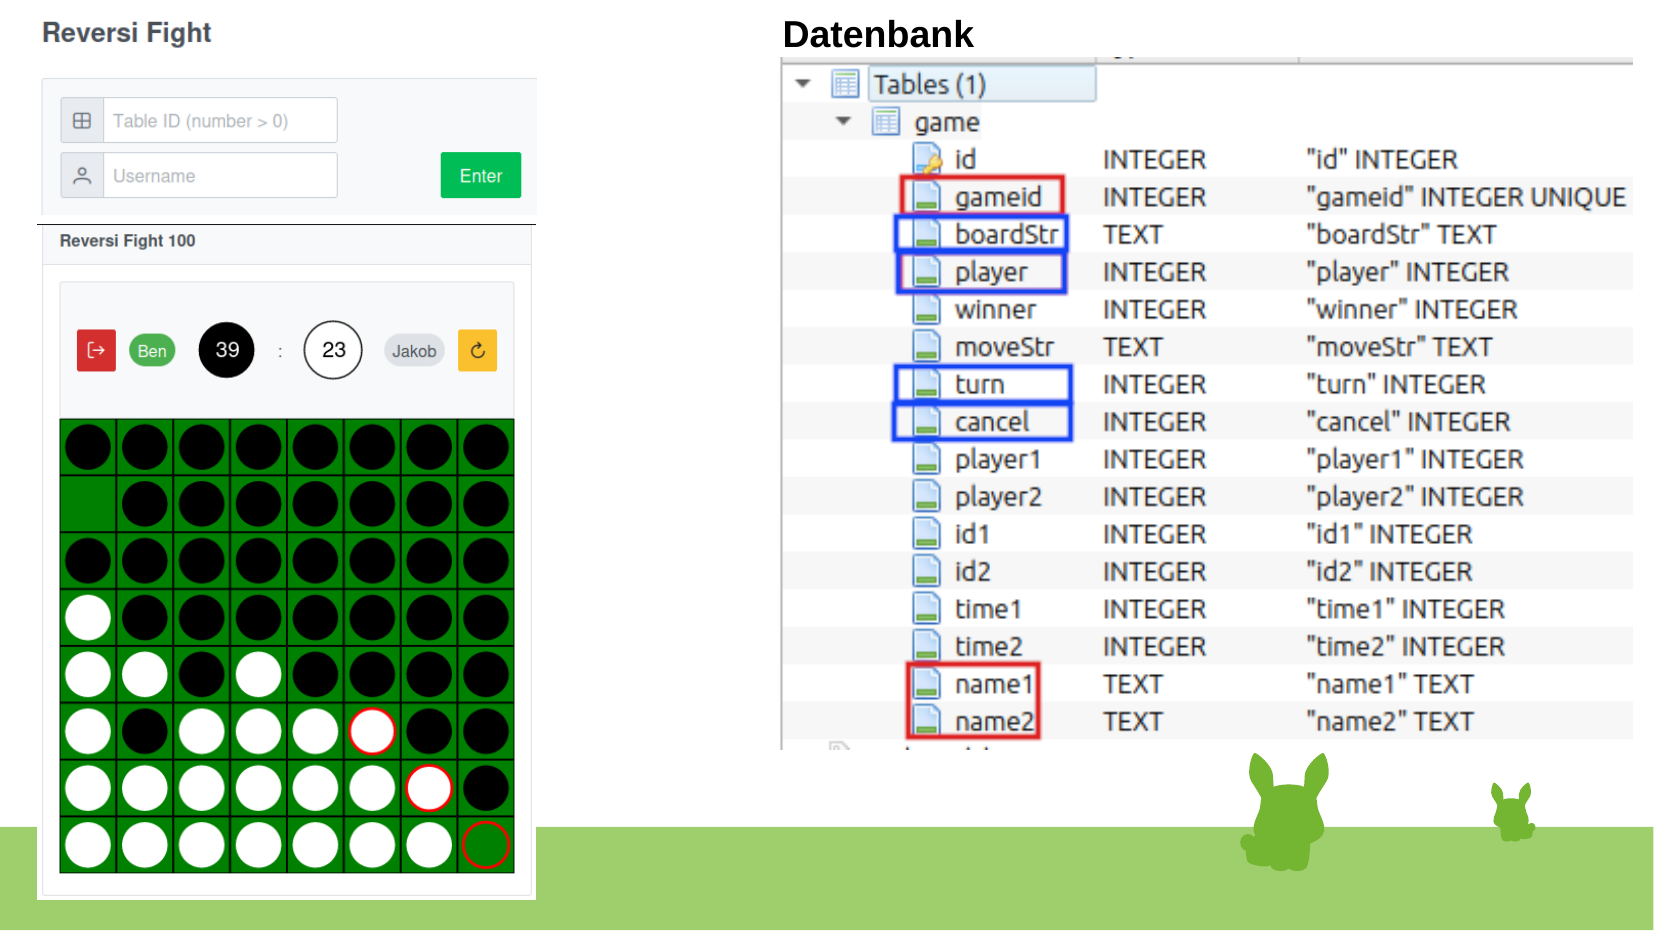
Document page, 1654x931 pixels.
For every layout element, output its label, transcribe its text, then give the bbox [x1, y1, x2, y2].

picture [37, 224, 536, 901]
picture [779, 57, 1633, 751]
picture [36, 14, 537, 215]
text_box Datenbank [768, 6, 994, 64]
